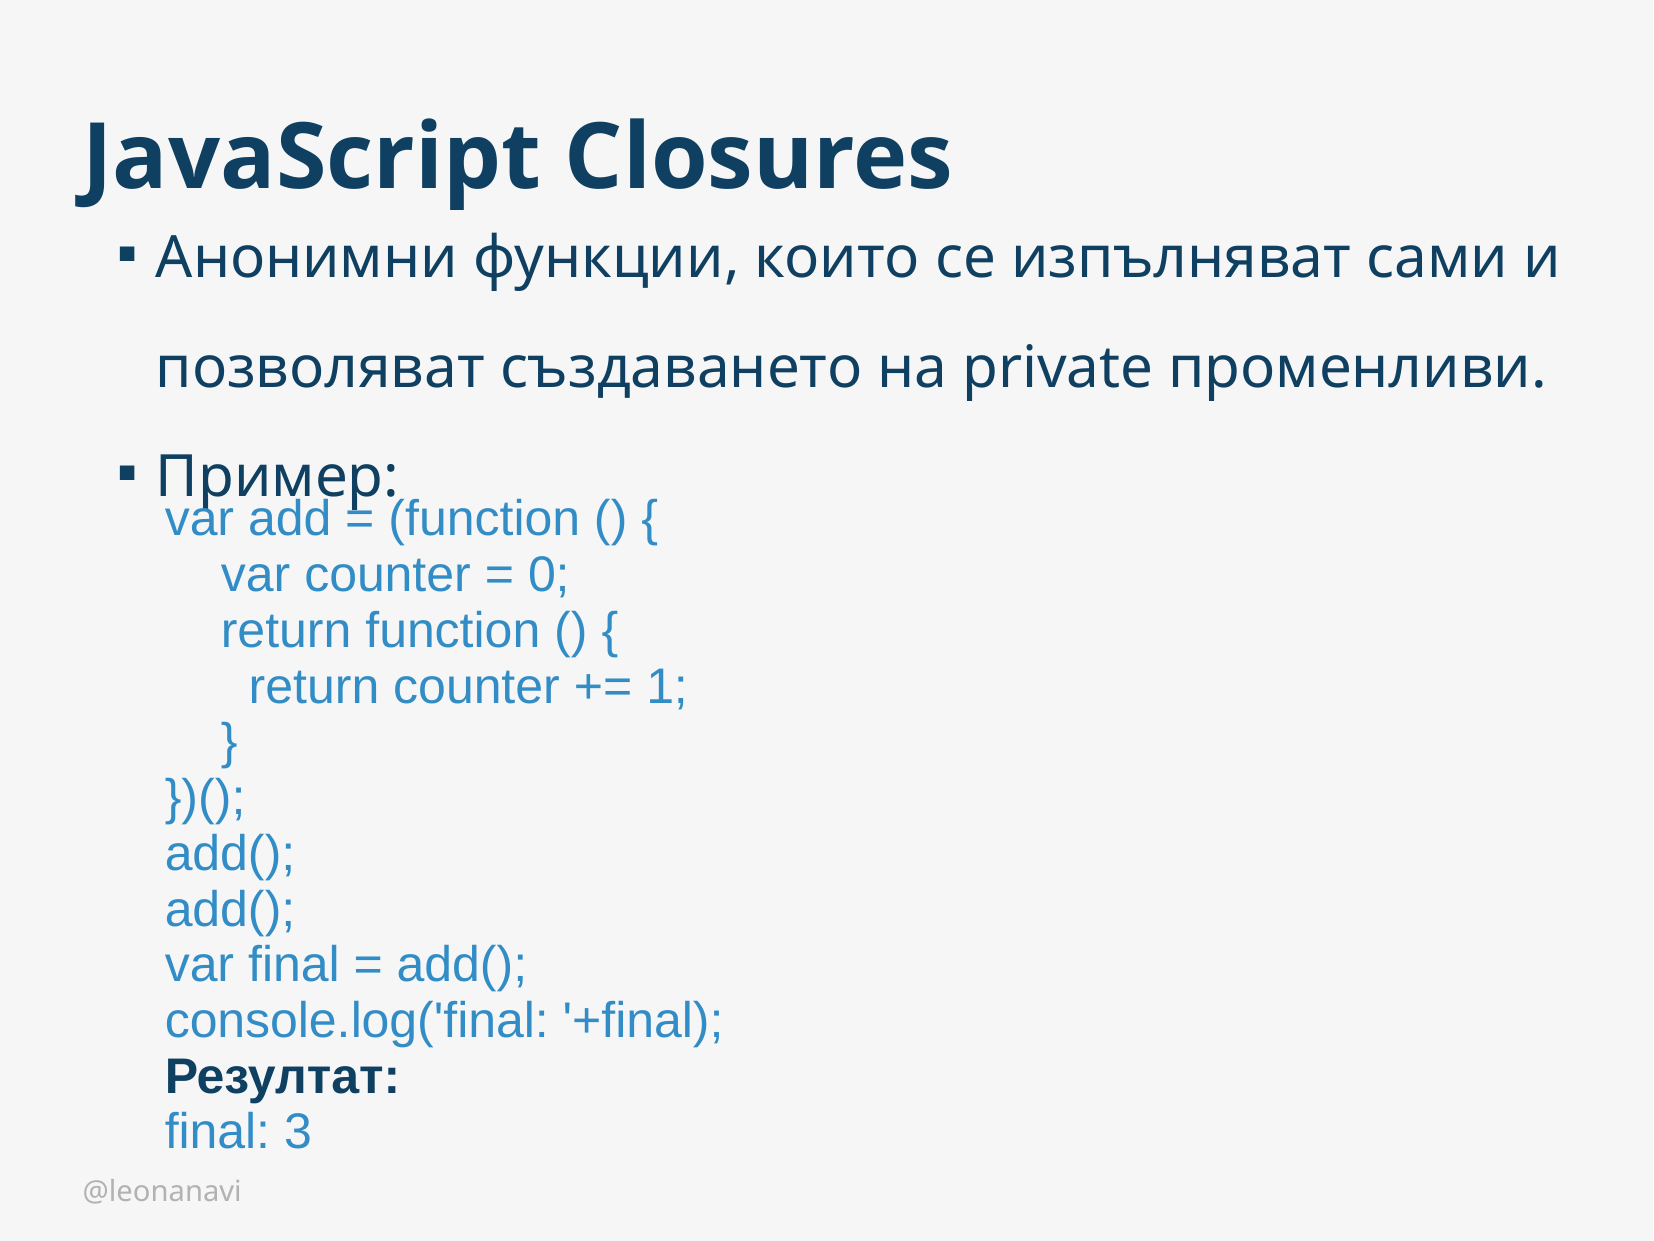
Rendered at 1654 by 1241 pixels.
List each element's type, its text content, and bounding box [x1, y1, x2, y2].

title JavaScript Closures [82, 49, 1571, 257]
text_box var add = (function () { var counter = 0; return function () { return counter += 1; } })(); add(); add(); var final = add(); console.log('final: '+final); Резултат: final: 3 [150, 483, 1531, 1174]
text_box Анонимни функции, които се изпълняват сами и позволяват създаването на private променливи. Пример: [105, 208, 1621, 1241]
